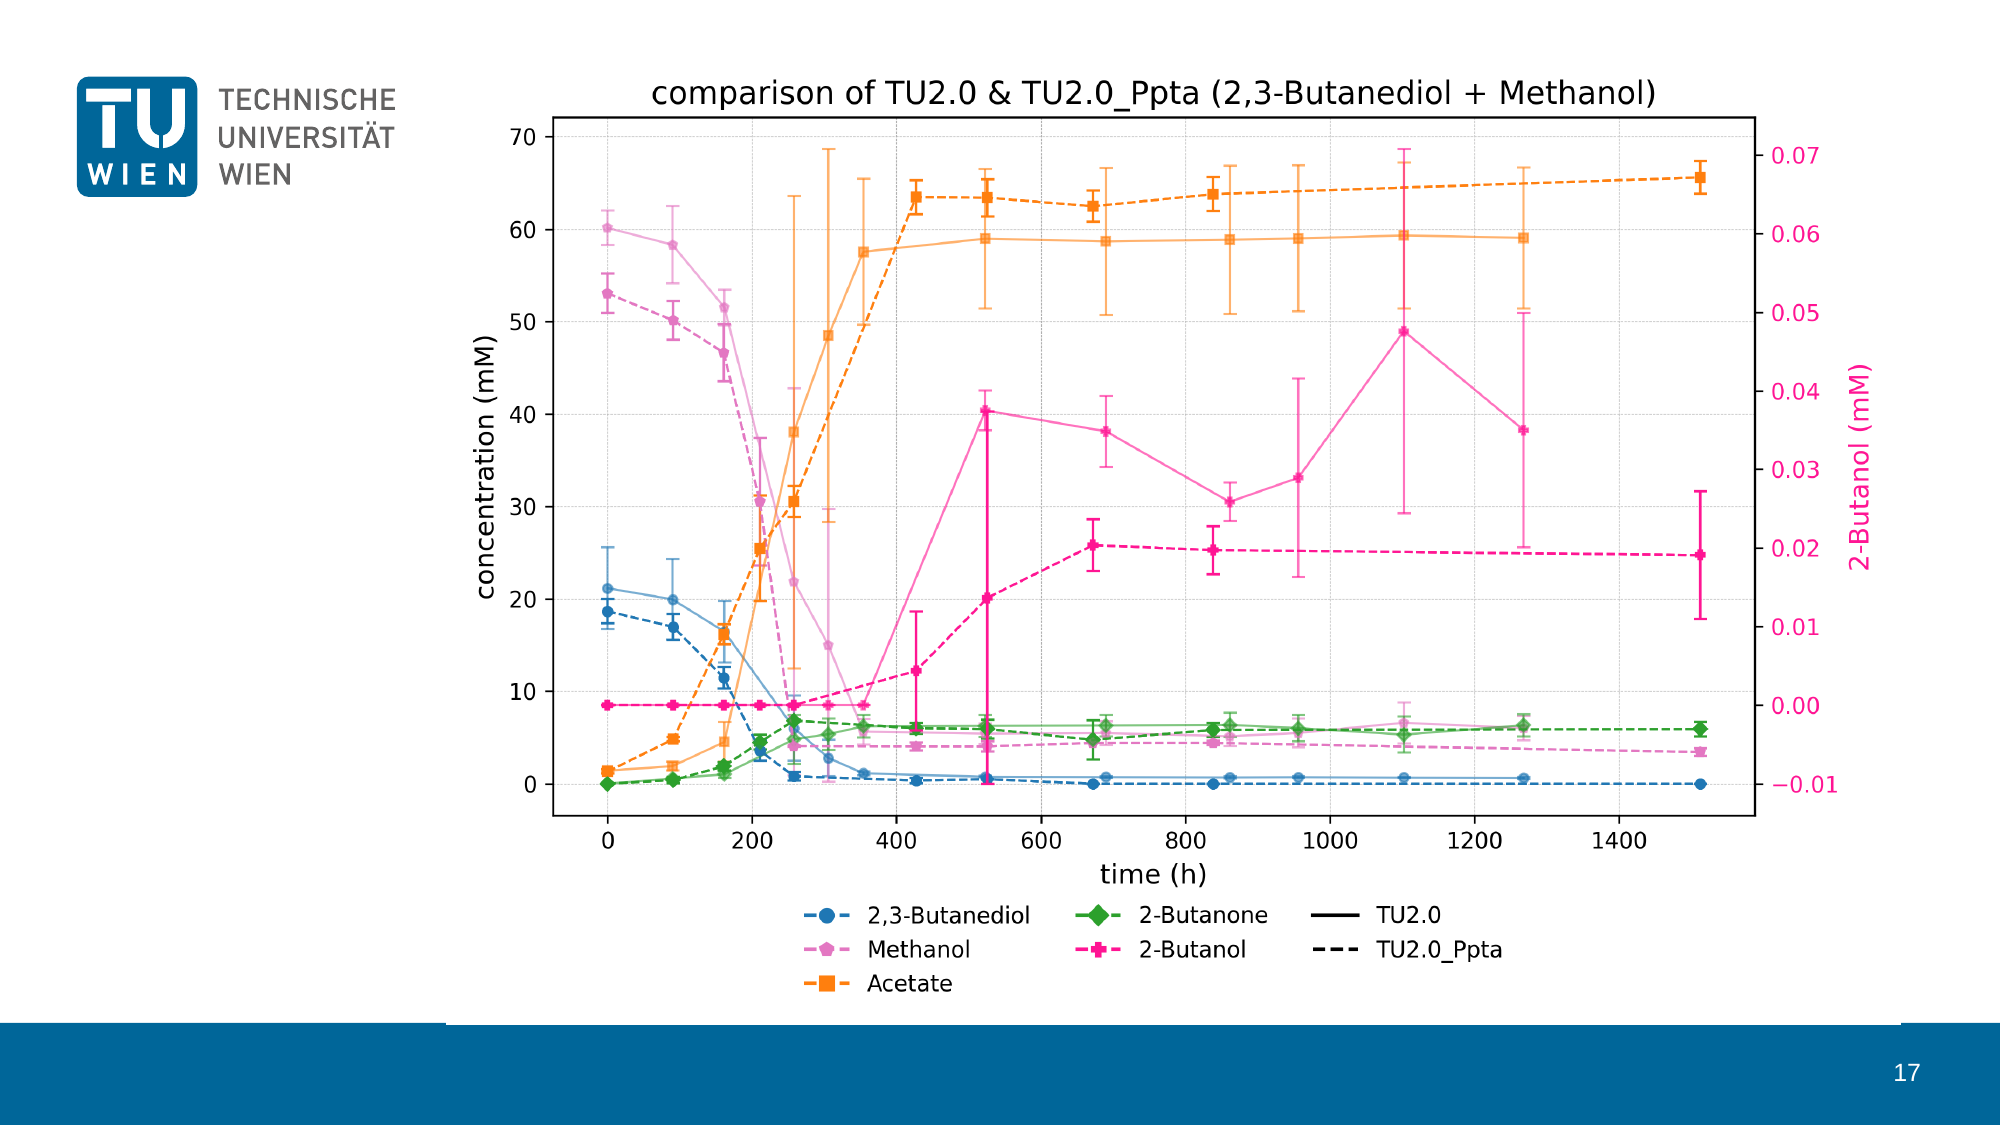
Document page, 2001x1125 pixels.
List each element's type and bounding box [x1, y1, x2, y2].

picture [446, 55, 1901, 1024]
